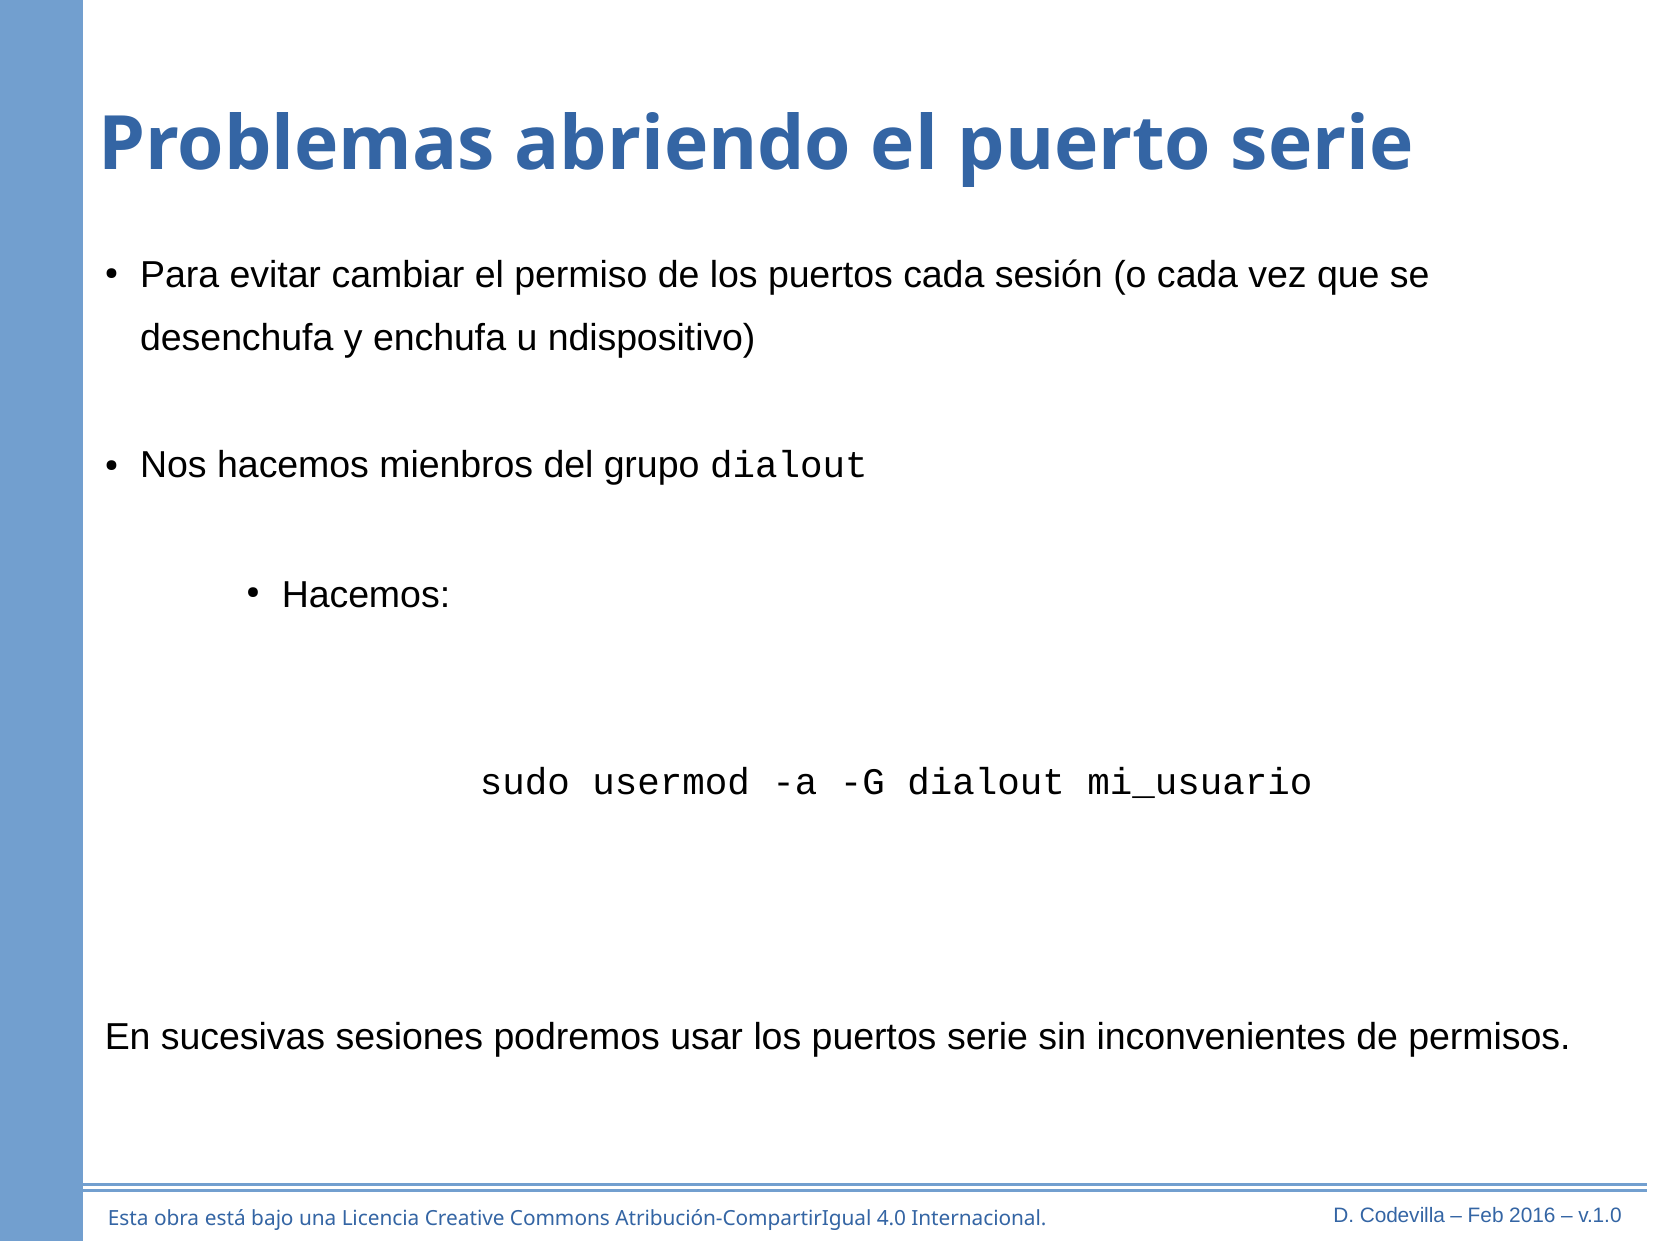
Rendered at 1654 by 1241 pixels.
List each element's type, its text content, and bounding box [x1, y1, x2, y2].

text_box Problemas abriendo el puerto serie [83, 30, 1641, 133]
text_box Para evitar cambiar el permiso de los puertos cada sesión (o cada vez que se desenchufa y enchufa u ndispositivo) Nos hacemos mienbros del grupo dialout Hacemos: sudo usermod -a -G dialout mi_usuario En sucesivas sesiones podremos usar los puertos serie sin inconvenientes de permisos. [90, 225, 1606, 1045]
